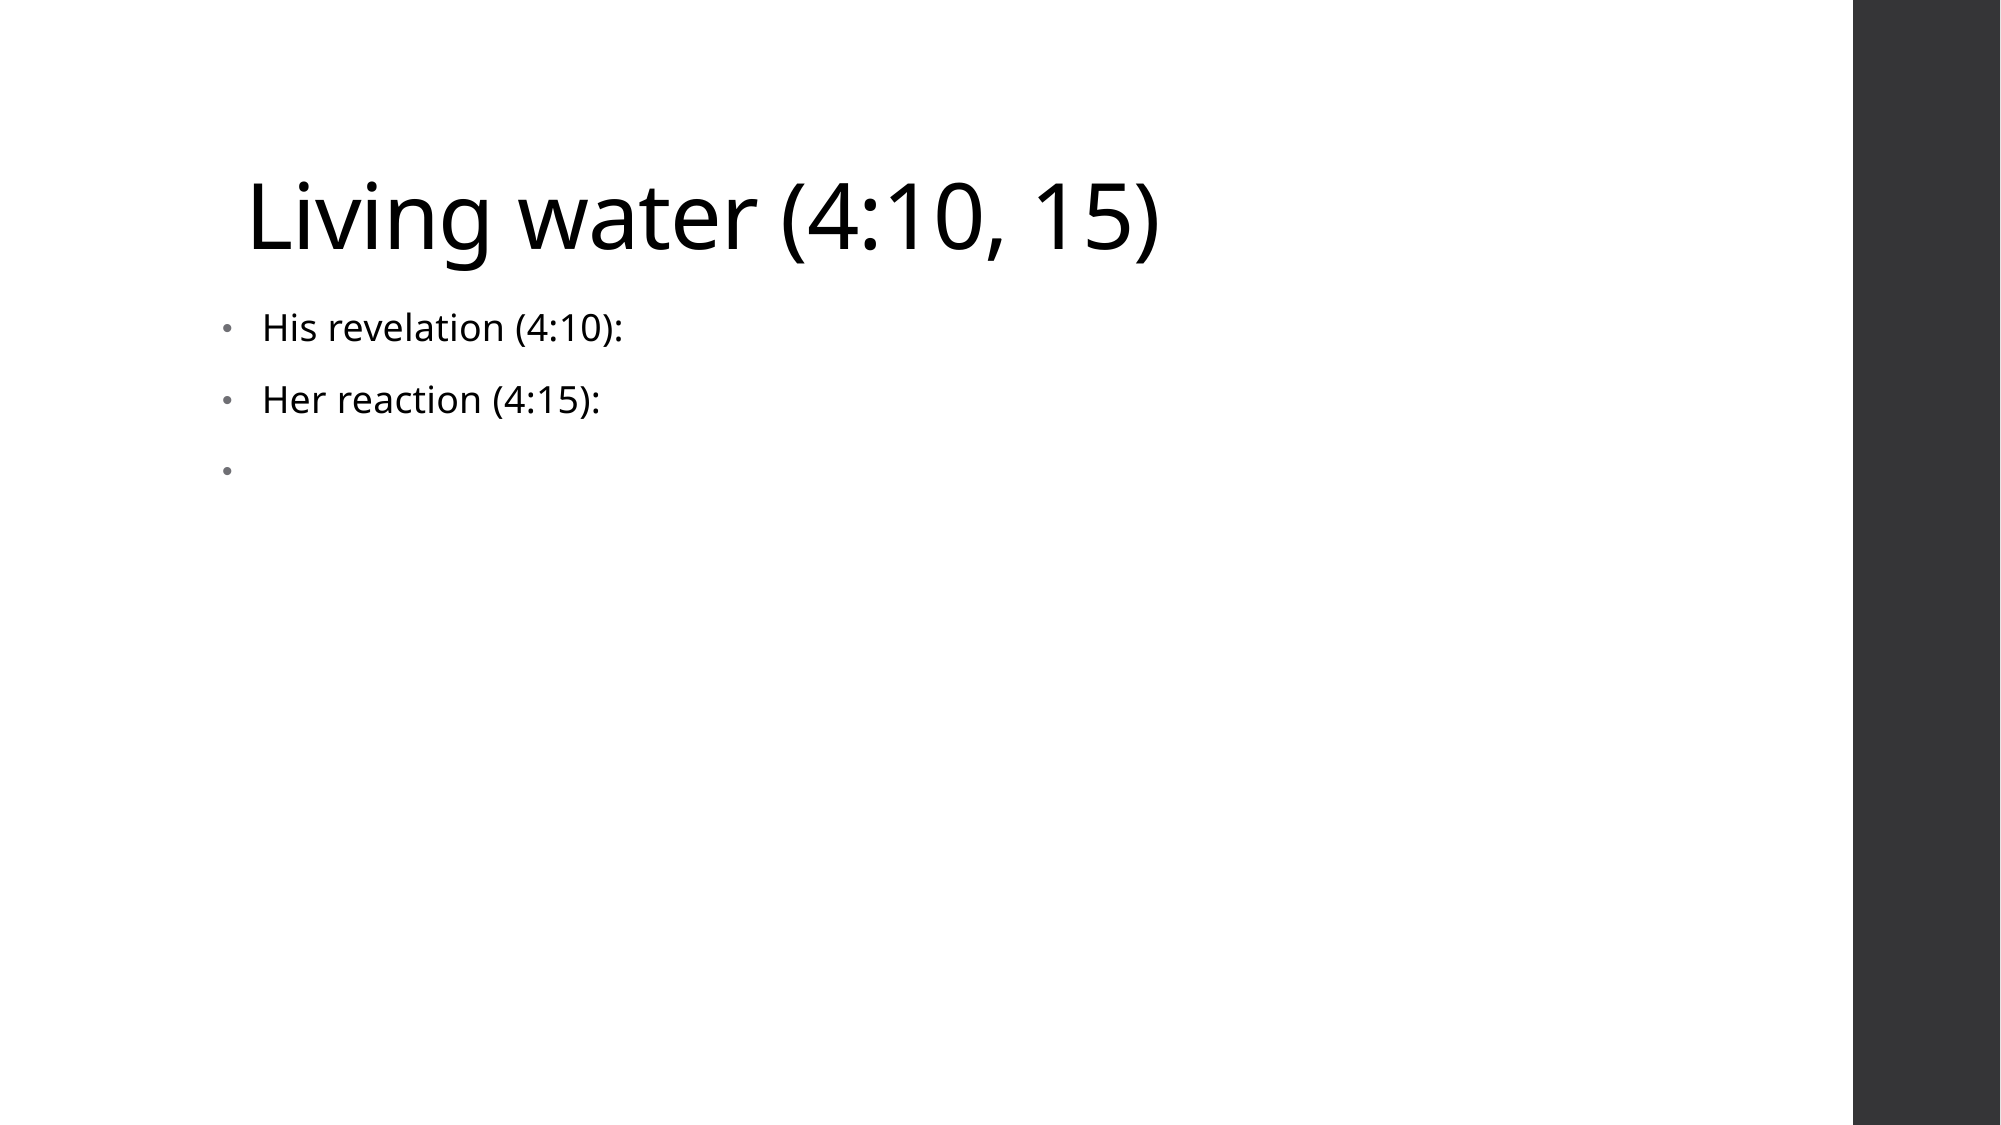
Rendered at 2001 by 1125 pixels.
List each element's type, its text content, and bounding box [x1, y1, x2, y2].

title Living water (4:10, 15) [206, 60, 1797, 278]
list His revelation (4:10): Her reaction (4:15): [206, 299, 1617, 1014]
